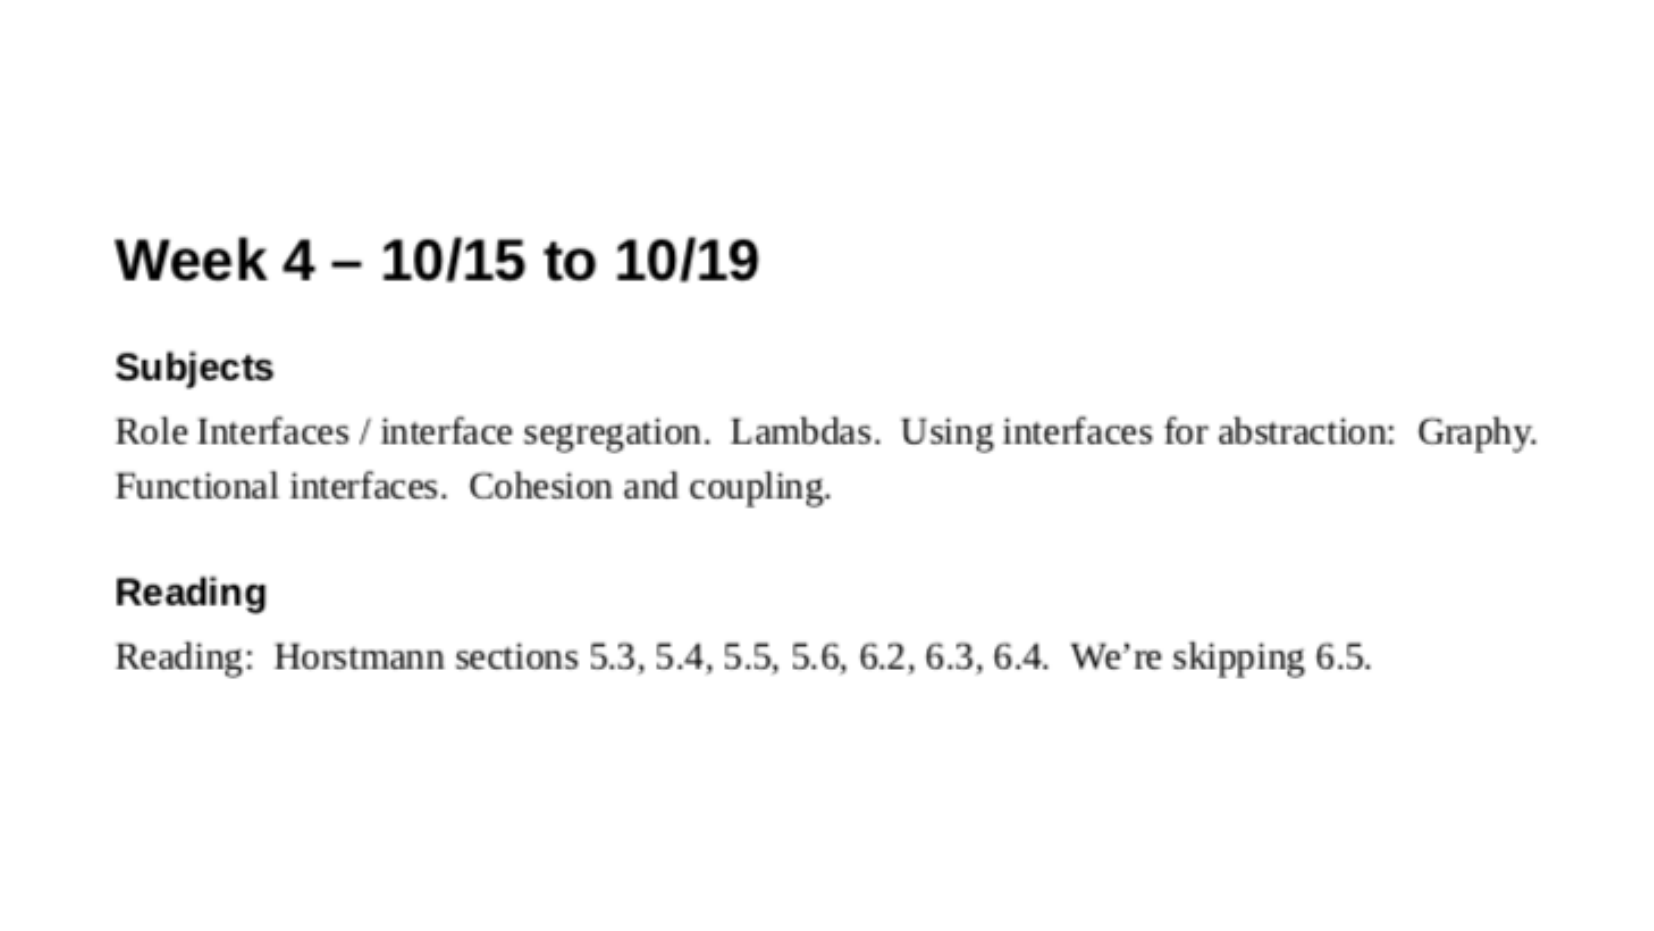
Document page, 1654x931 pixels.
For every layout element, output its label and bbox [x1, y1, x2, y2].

picture [17, 179, 1649, 721]
